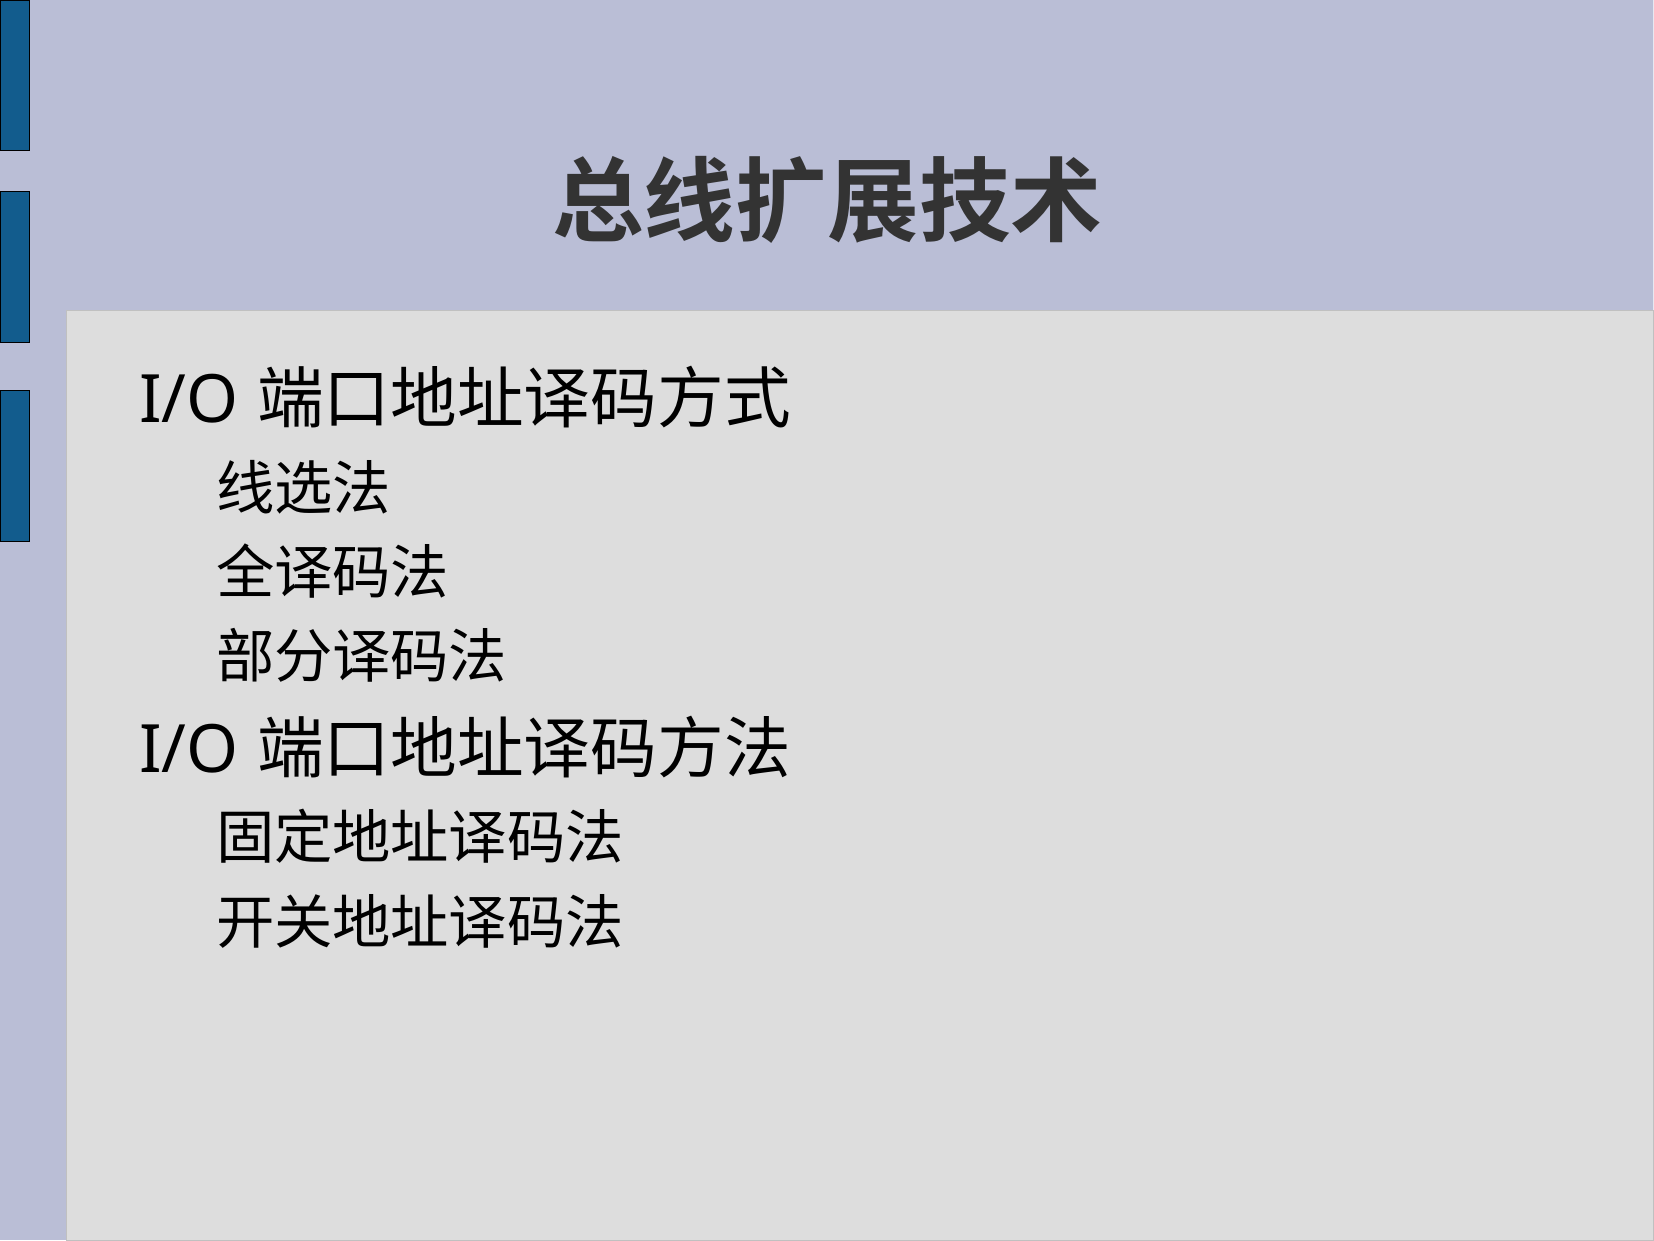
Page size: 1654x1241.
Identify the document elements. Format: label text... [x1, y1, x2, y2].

list I/O端口地址译码方式 线选法 全译码法 部分译码法 I/O端口地址译码方法 固定地址译码法 开关地址译码法 [121, 344, 1534, 1112]
title 总线扩展技术 [121, 98, 1534, 291]
